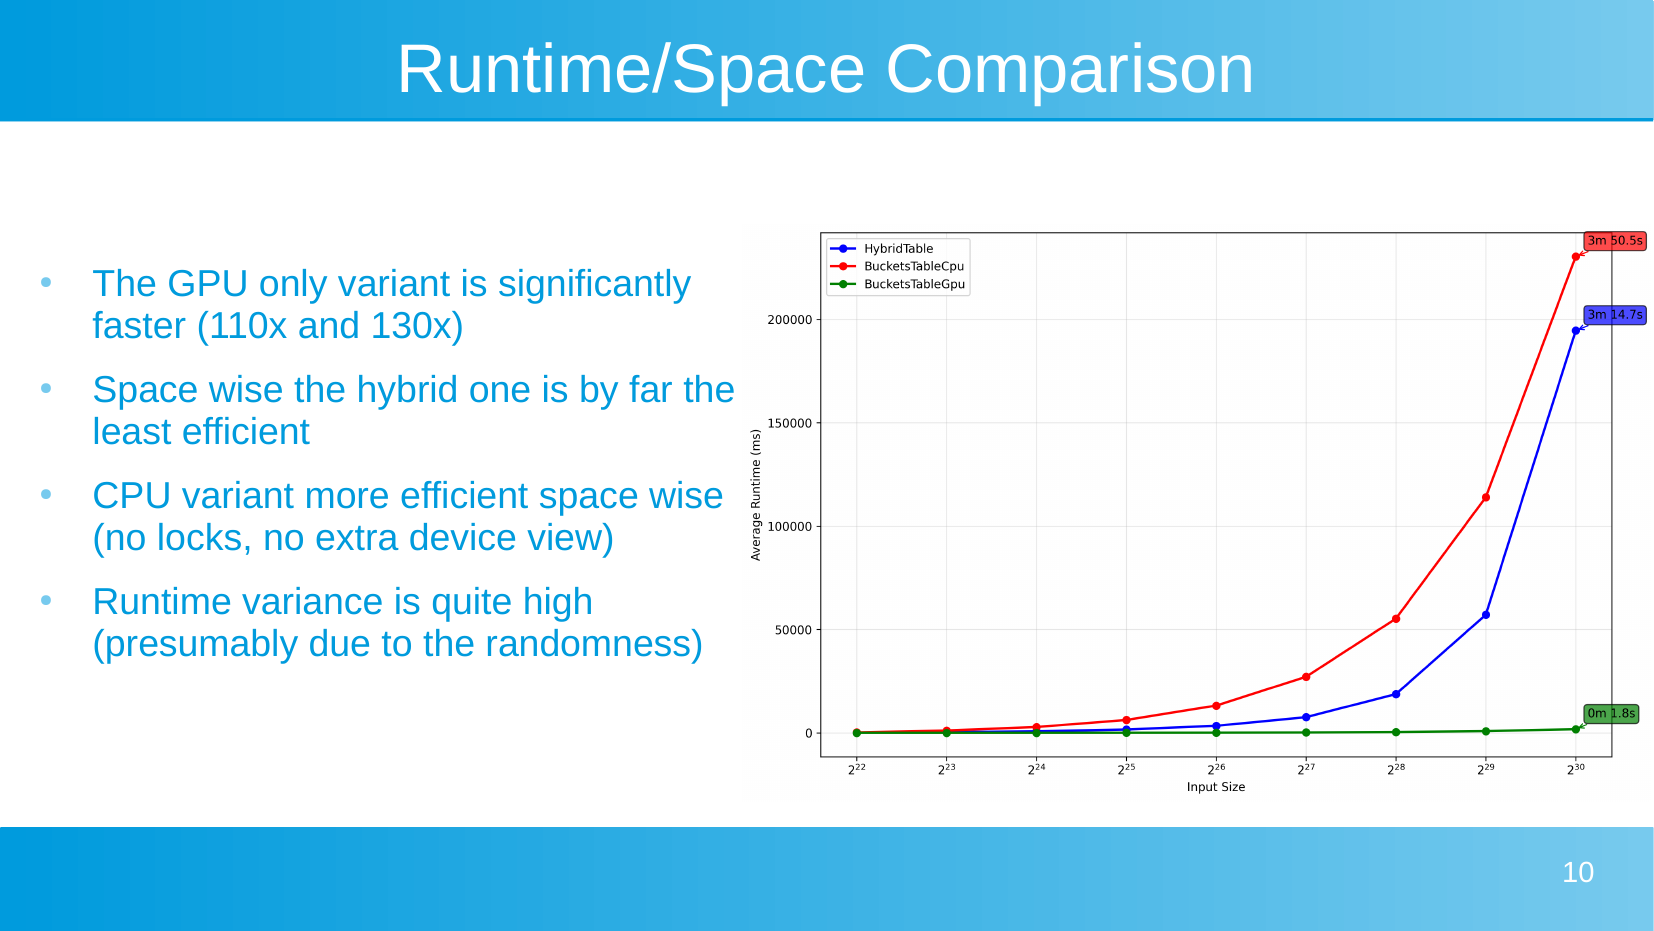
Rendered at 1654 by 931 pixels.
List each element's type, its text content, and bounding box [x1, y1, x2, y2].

title Runtime/Space Comparison [59, 29, 1595, 108]
list The GPU only variant is significantly faster (110x and 130x) Space wise the hybrid one is by far the least efficient CPU variant more efficient space wise (no locks, no extra device view) Runtime variance is quite high (presumably due to the randomness) [21, 262, 788, 854]
picture [742, 224, 1651, 802]
